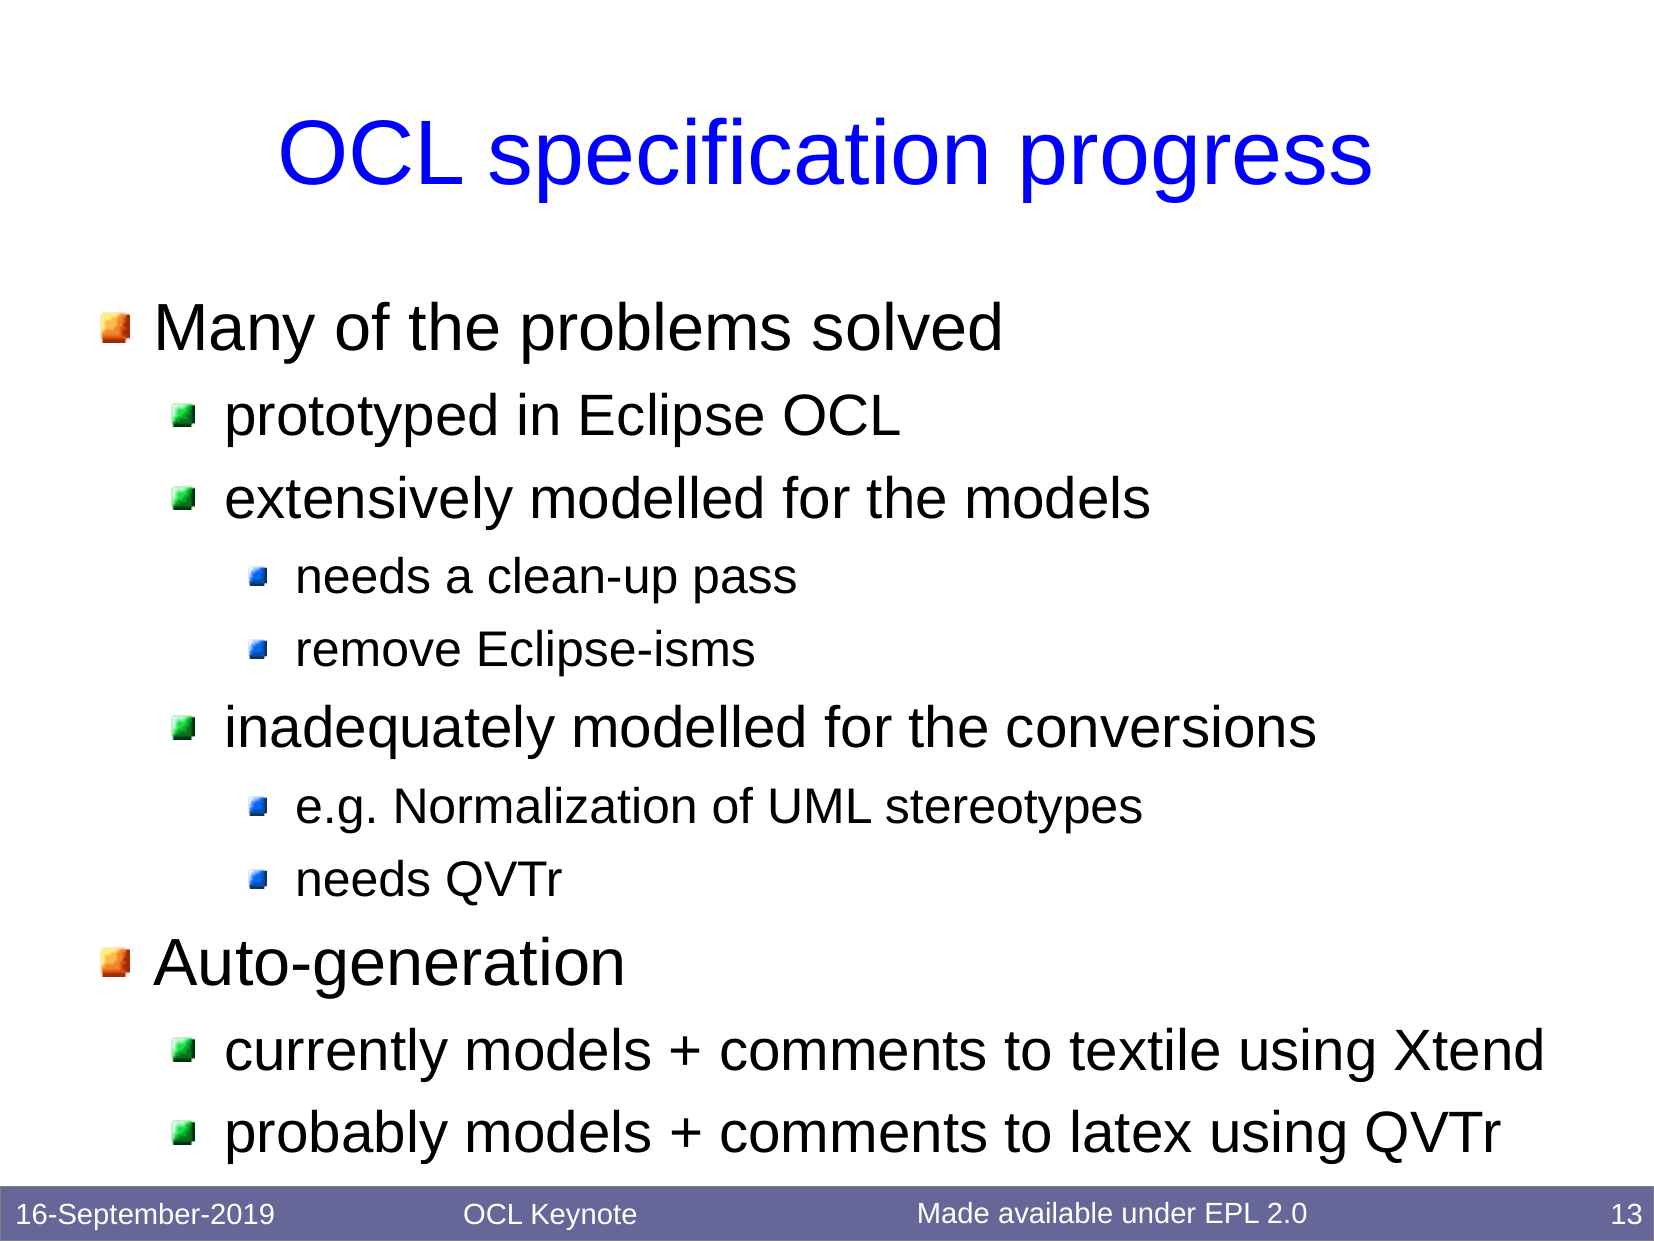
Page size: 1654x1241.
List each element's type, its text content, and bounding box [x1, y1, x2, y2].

list Many of the problems solved prototyped in Eclipse OCL extensively modelled for the models needs a clean-up pass remove Eclipse-isms inadequately modelled for the conversions e.g. Normalization of UML stereotypes needs QVTr Auto-generation currently models + comments to textile using Xtend probably models + comments to latex using QVTr [82, 290, 1571, 1166]
title OCL specification progress [82, 49, 1571, 257]
